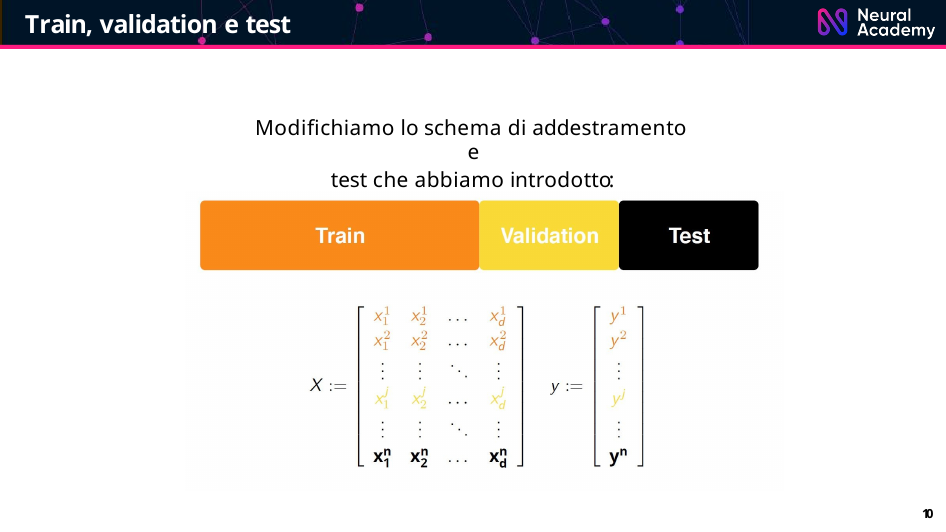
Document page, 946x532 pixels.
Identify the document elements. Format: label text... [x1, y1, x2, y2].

text_box Train, validation e test [22, 6, 316, 39]
text_box Modiﬁchiamo lo schema di addestramento e test che abbiamo introdotto: [246, 112, 700, 191]
picture [185, 191, 784, 491]
text_box <number> [915, 504, 942, 523]
picture [0, 0, 946, 49]
